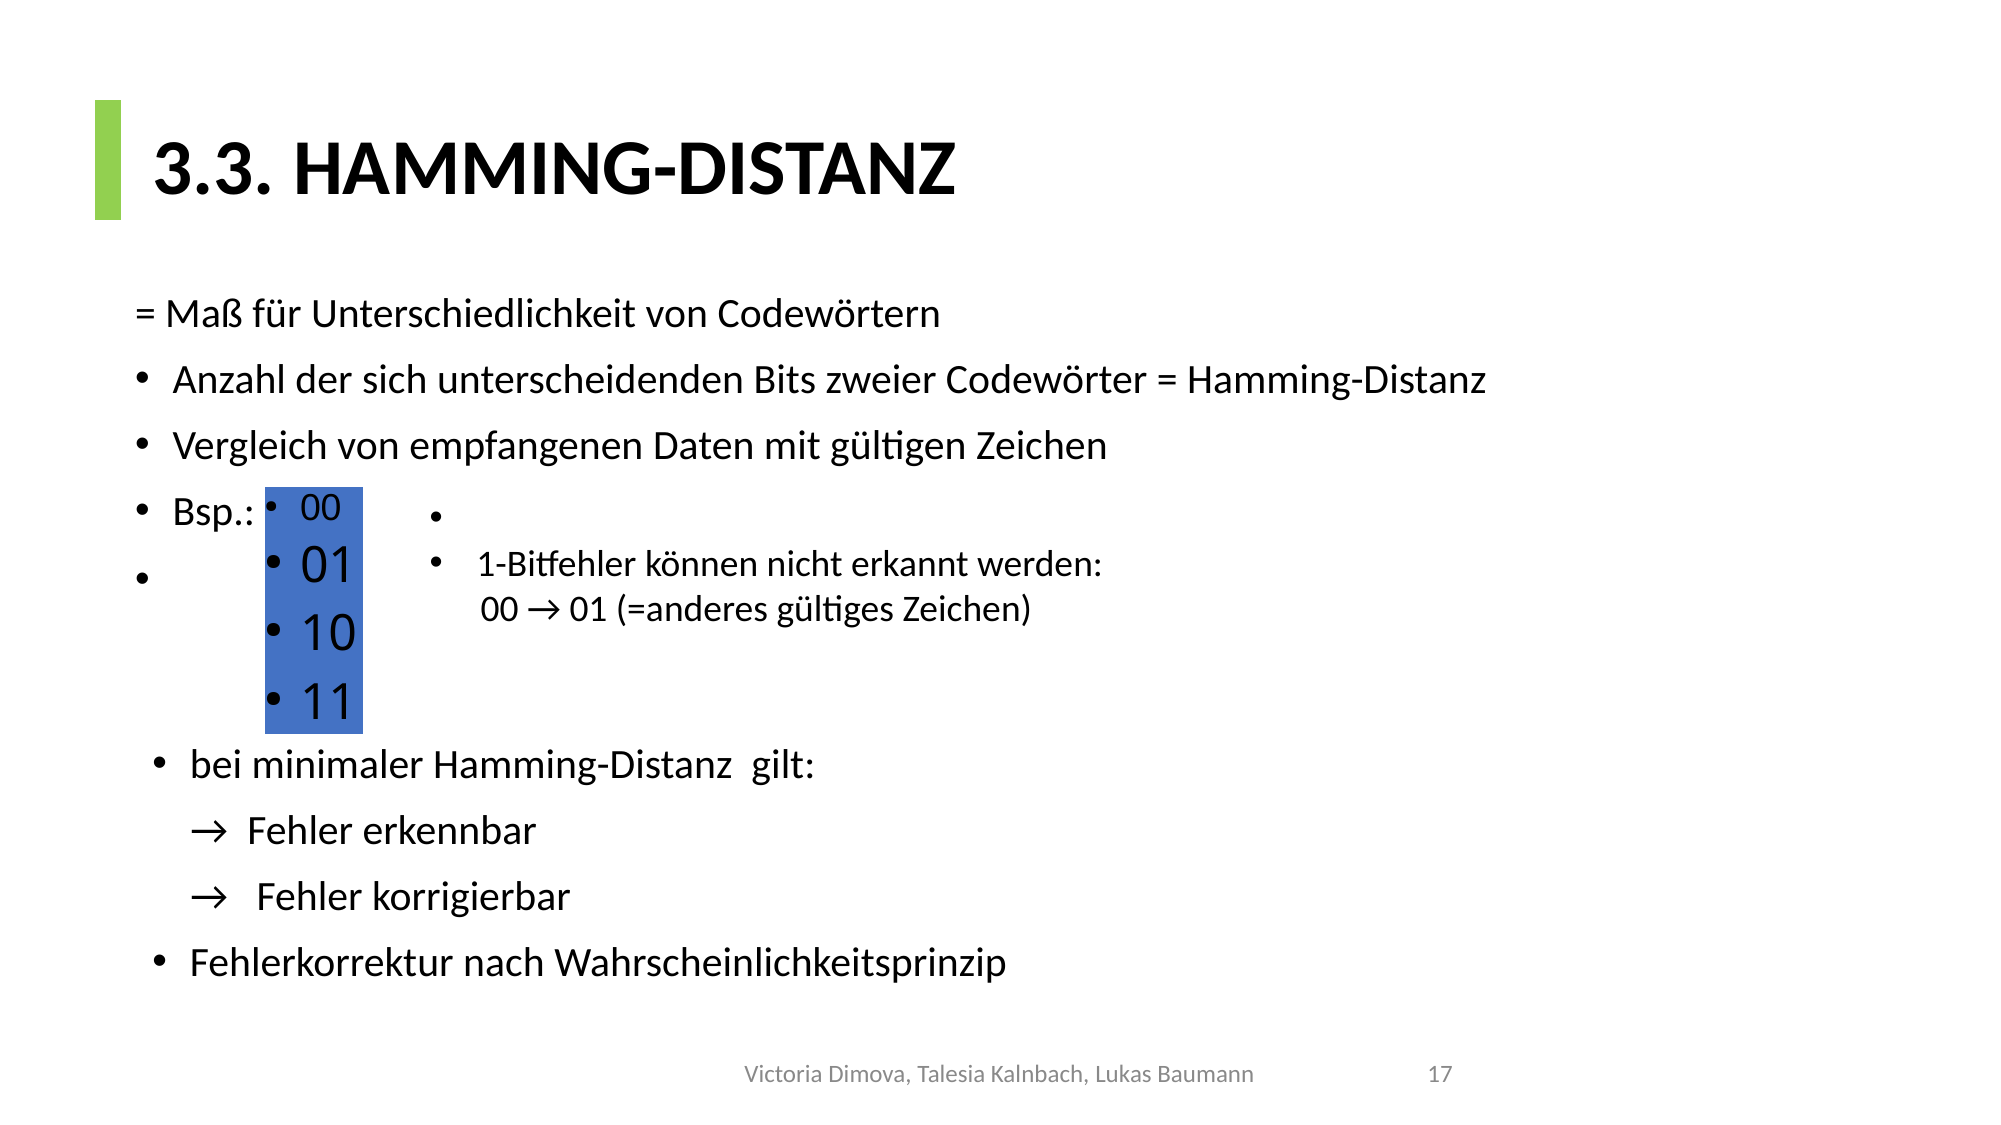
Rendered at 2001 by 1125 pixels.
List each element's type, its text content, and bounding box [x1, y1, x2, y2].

list = Maß für Unterschiedlichkeit von Codewörtern Anzahl der sich unterscheidenden Bits zweier Codewörter = Hamming-Distanz Vergleich von empfangenen Daten mit gültigen Zeichen Bsp.: [119, 283, 1845, 563]
table_cell 01 [265, 529, 363, 597]
title 3.3. HAMMING-DISTANZ [137, 59, 1863, 278]
table_cell 11 [265, 666, 363, 734]
text_box [96, 101, 120, 219]
text_box bei minimaler Hamming-Distanz gilt: → Fehler erkennbar → Fehler korrigierbar Fehlerkorrektur nach Wahrscheinlichkeitsprinzip [137, 735, 1881, 1018]
text_box 17 [1412, 1042, 1863, 1103]
table_cell 10 [265, 597, 363, 666]
text_box 1-Bitfehler können nicht erkannt werden: 00 → 01 (=anderes gültiges Zeichen) [414, 486, 1488, 639]
table_header 00 [265, 487, 363, 529]
text_box Victoria Dimova, Talesia Kalnbach, Lukas Baumann [662, 1042, 1338, 1103]
